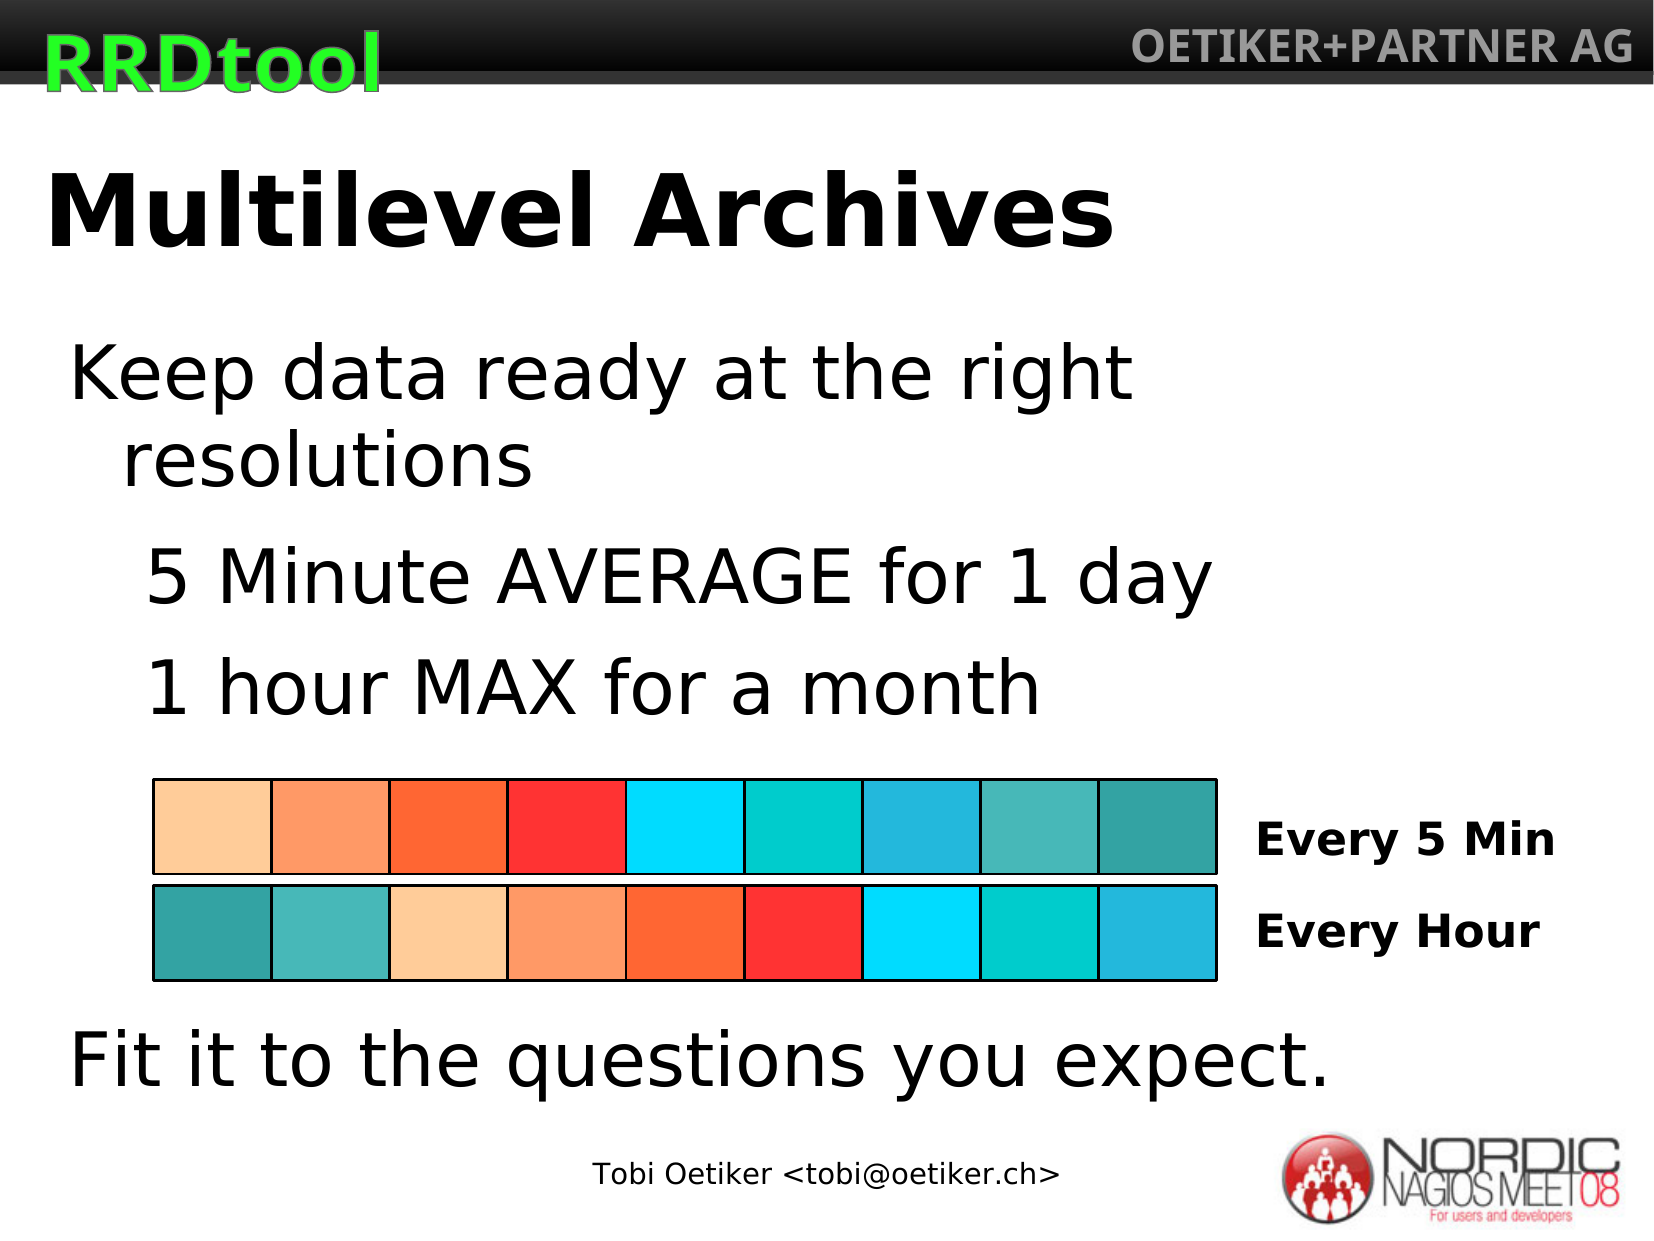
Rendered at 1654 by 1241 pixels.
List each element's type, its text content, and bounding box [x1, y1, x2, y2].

text_box Every 5 Min [1240, 805, 1572, 875]
text_box [153, 779, 1217, 875]
text_box Every Hour [1240, 897, 1555, 966]
text_box [153, 885, 1217, 981]
picture [1262, 1116, 1654, 1241]
list Keep data ready at the right resolutions 5 Minute AVERAGE for 1 day 1 hour MAX for a month Fit it to the questions you expect. [50, 329, 1571, 1105]
title Multilevel Archives [43, 137, 1582, 287]
